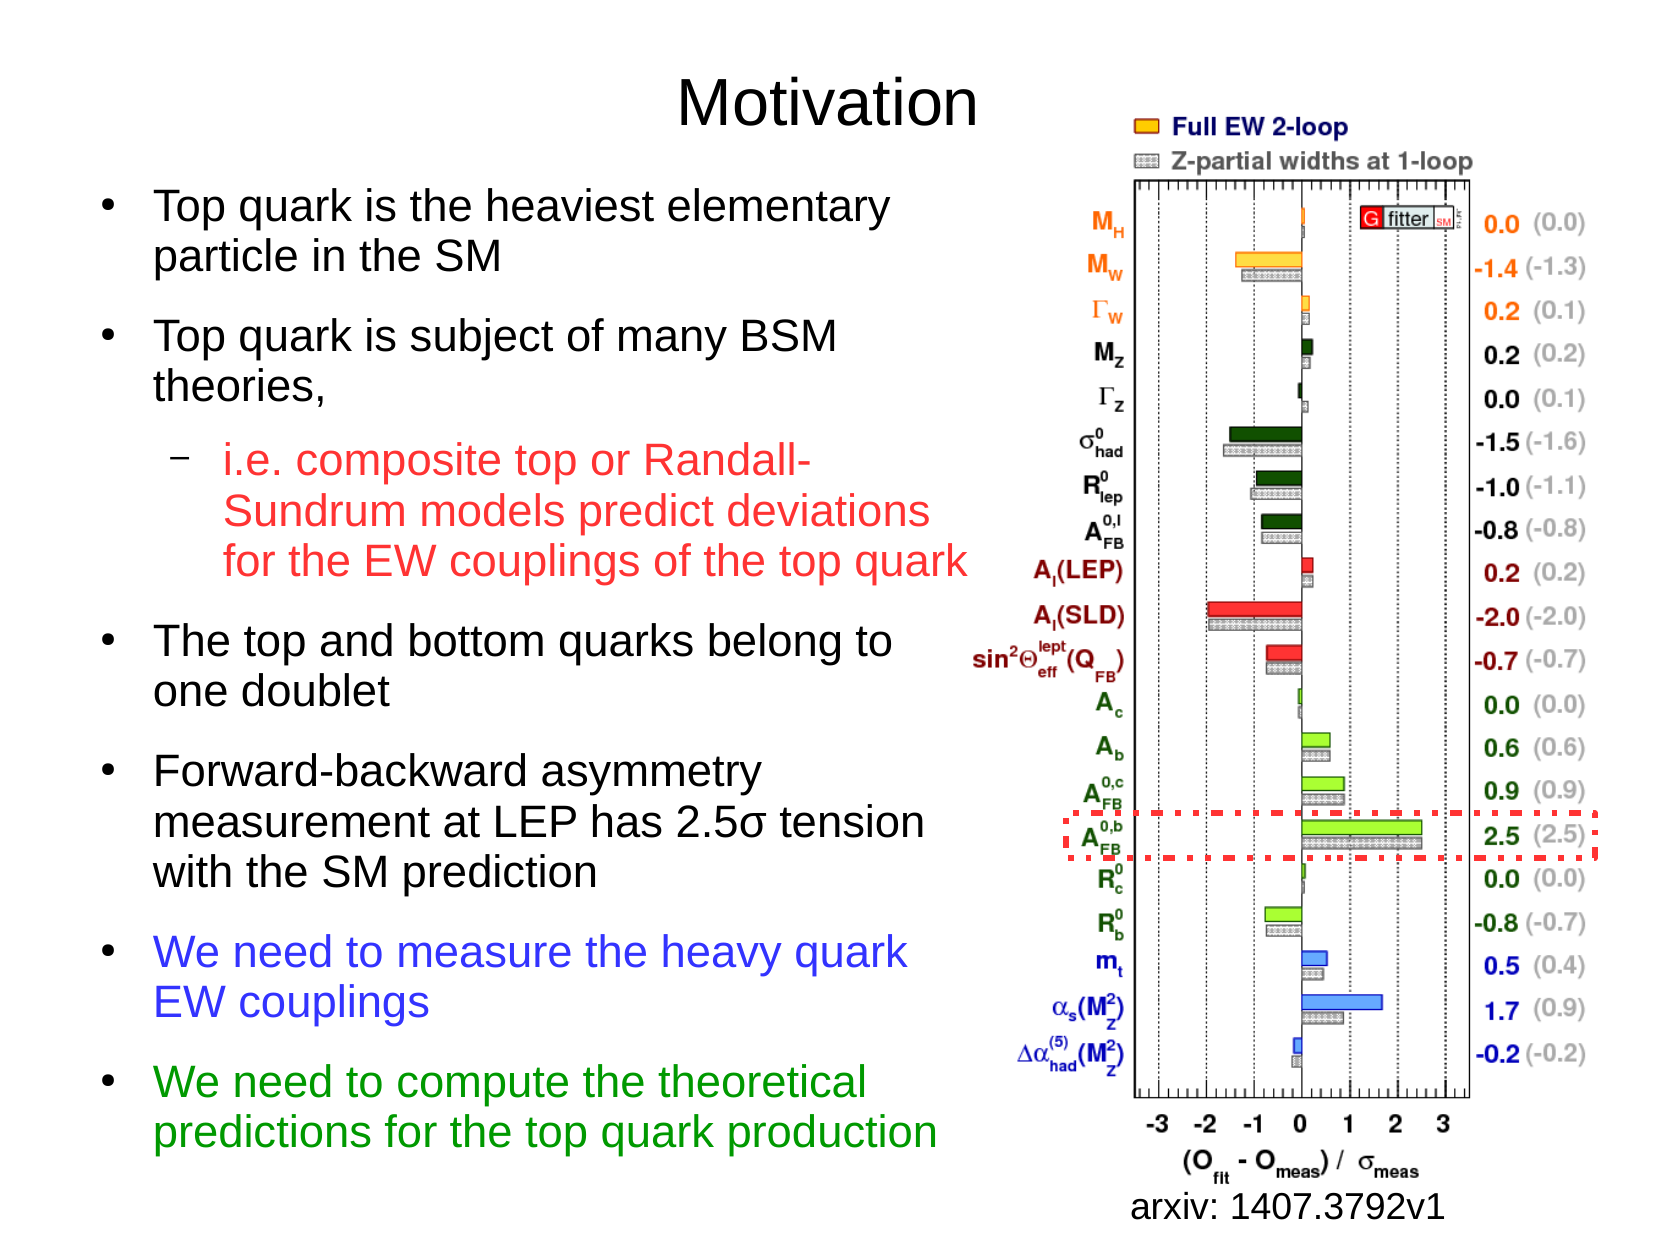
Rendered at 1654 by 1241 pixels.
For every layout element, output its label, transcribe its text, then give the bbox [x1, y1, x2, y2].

text_box arxiv: 1407.3792v1 [1098, 1177, 1478, 1241]
picture [972, 108, 1598, 1214]
title Motivation [85, 52, 1571, 153]
list Top quark is the heaviest elementary particle in the SM Top quark is subject of many BSM theories, i.e. composite top or Randall-Sundrum models predict deviations for the EW couplings of the top quark The top and bottom quarks belong to one doublet Forward-backward asymmetry measurement at LEP has 2.5σ tension with the SM prediction We need to measure the heavy quark EW couplings We need to compute the theoretical predictions for the top quark production [82, 180, 973, 1171]
